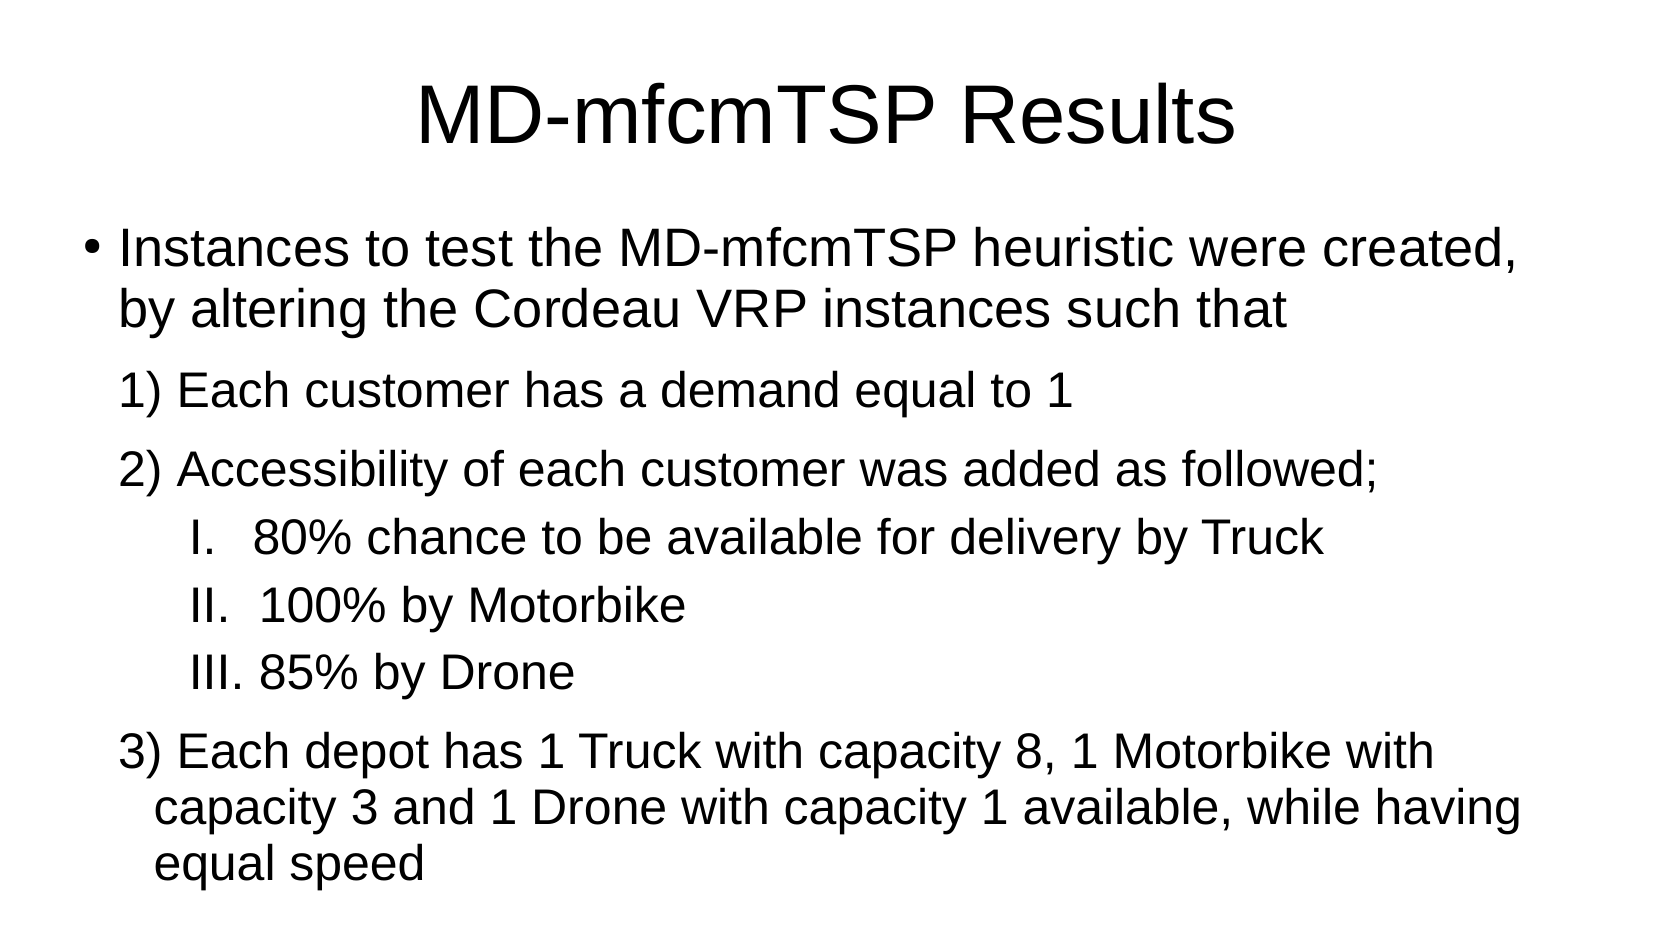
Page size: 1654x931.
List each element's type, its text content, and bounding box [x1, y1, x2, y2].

title MD-mfcmTSP Results [82, 37, 1571, 193]
list Instances to test the MD-mfcmTSP heuristic were created, by altering the Cordeau VRP instances such that Each customer has a demand equal to 1 Accessibility of each customer was added as followed; 80% chance to be available for delivery by Truck 100% by Motorbike 85% by Drone Each depot has 1 Truck with capacity 8, 1 Motorbike with capacity 3 and 1 Drone with capacity 1 available, while having equal speed [82, 217, 1571, 901]
